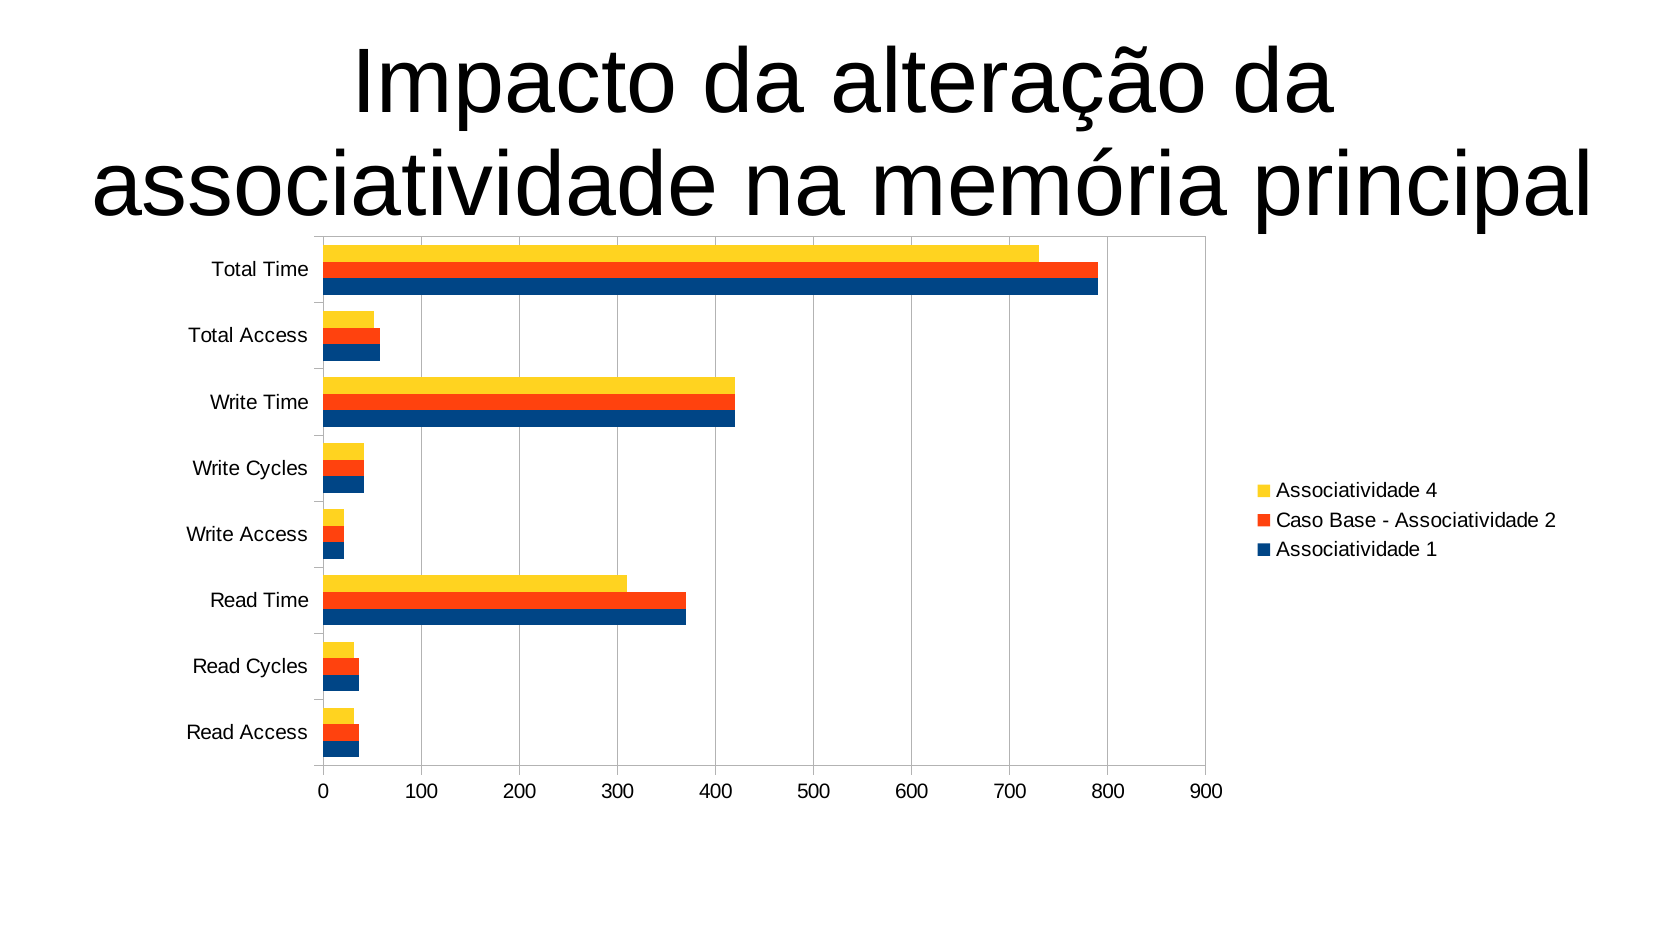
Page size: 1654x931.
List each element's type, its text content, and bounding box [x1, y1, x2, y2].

title Impacto da alteração da associatividade na memória principal [75, 0, 1613, 338]
chart [158, 225, 1576, 816]
